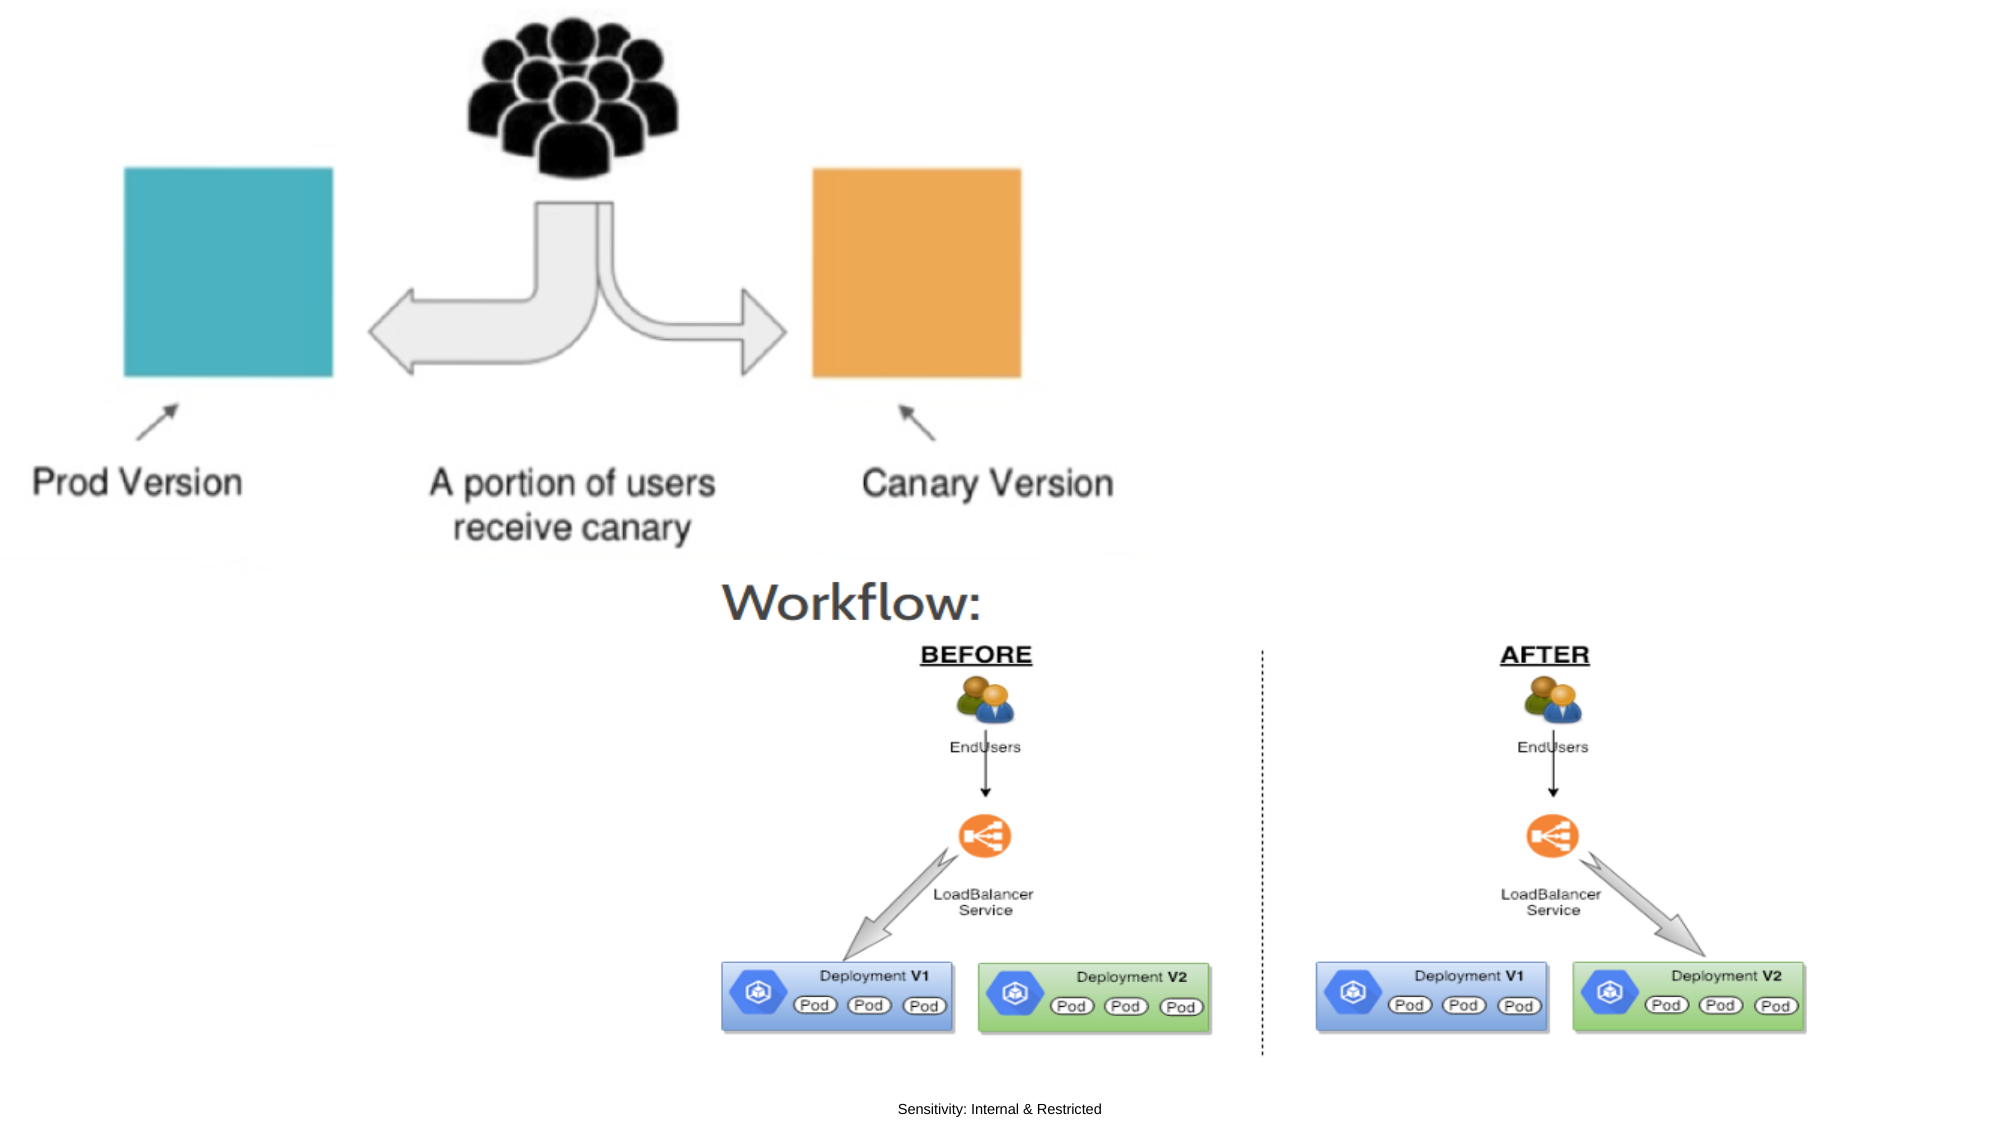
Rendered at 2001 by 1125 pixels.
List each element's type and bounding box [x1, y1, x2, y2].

picture [0, 0, 1876, 1069]
